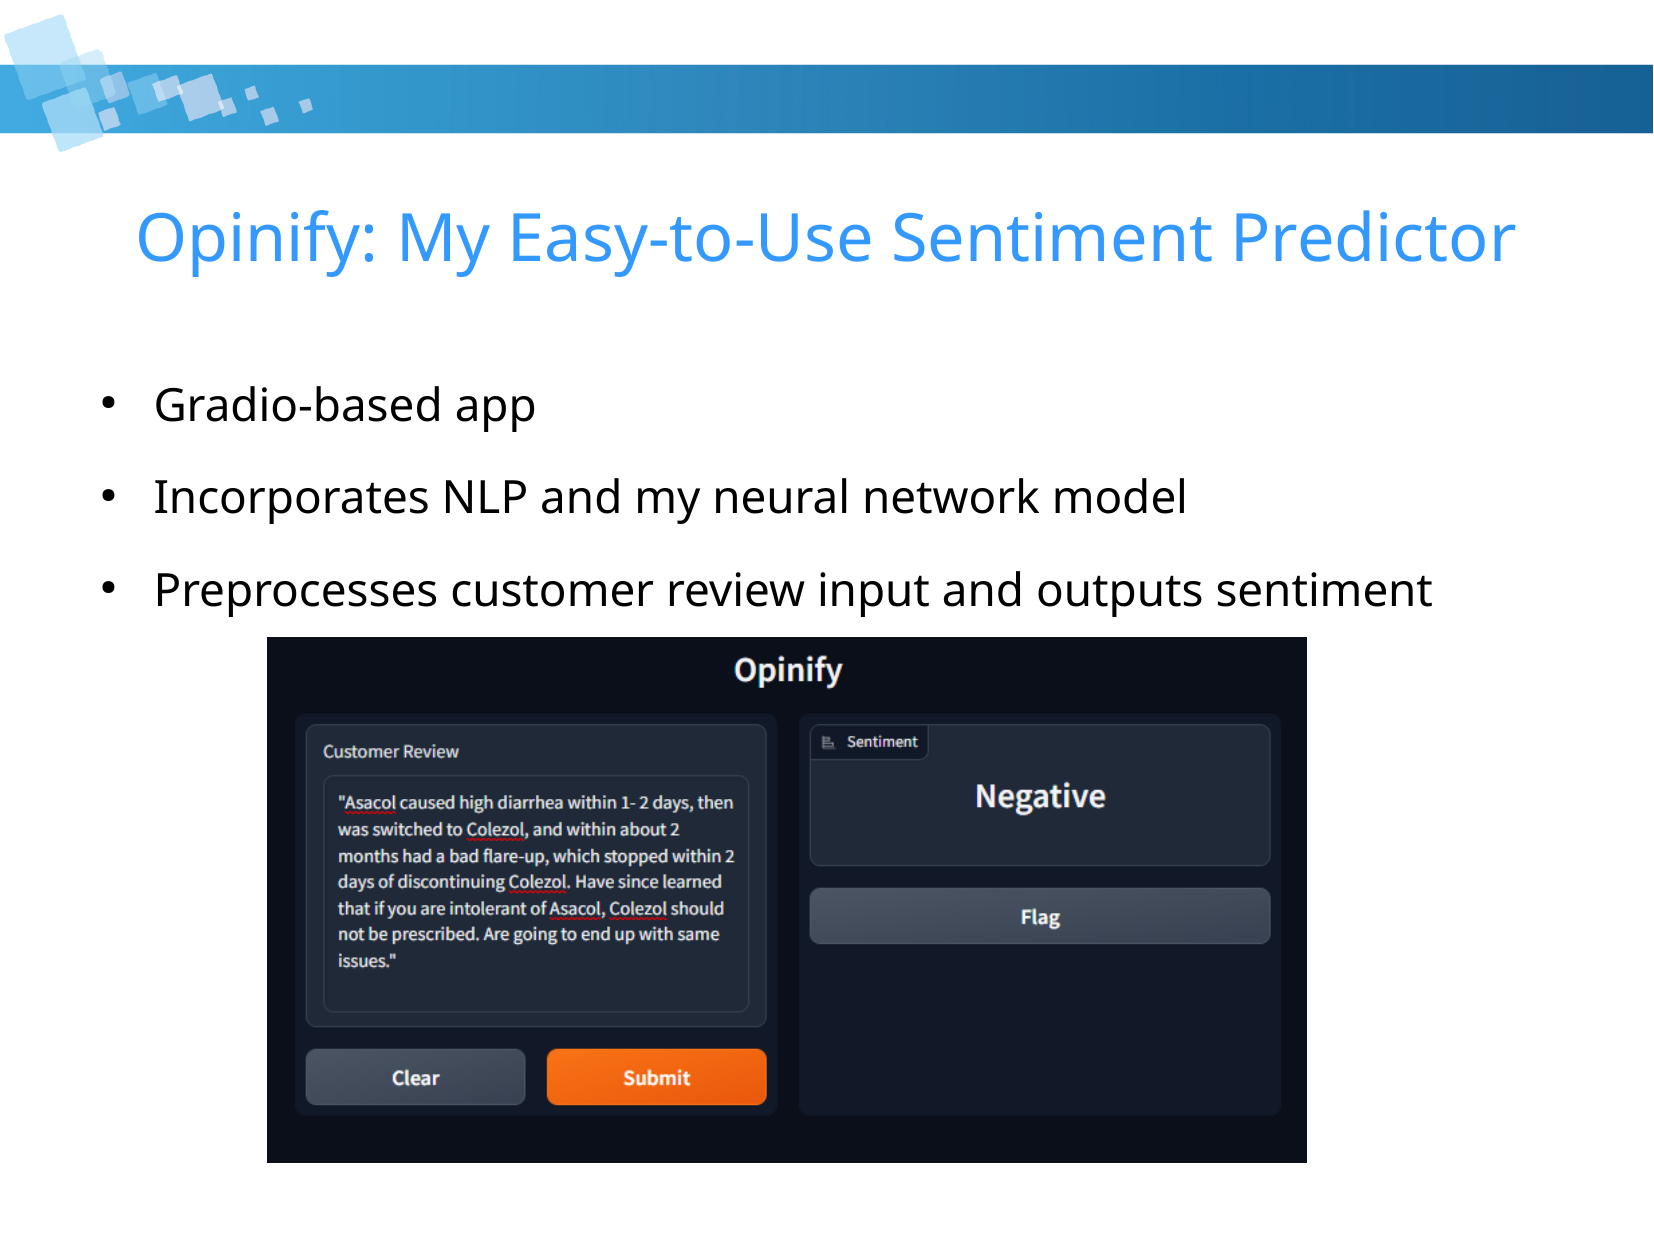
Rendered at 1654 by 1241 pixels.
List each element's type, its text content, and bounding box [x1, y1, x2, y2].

title Opinify: My Easy-to-Use Sentiment Predictor [82, 132, 1571, 340]
list Gradio-based app Incorporates NLP and my neural network model Preprocesses customer review input and outputs sentiment [82, 372, 1571, 716]
picture [0, 0, 1653, 1238]
